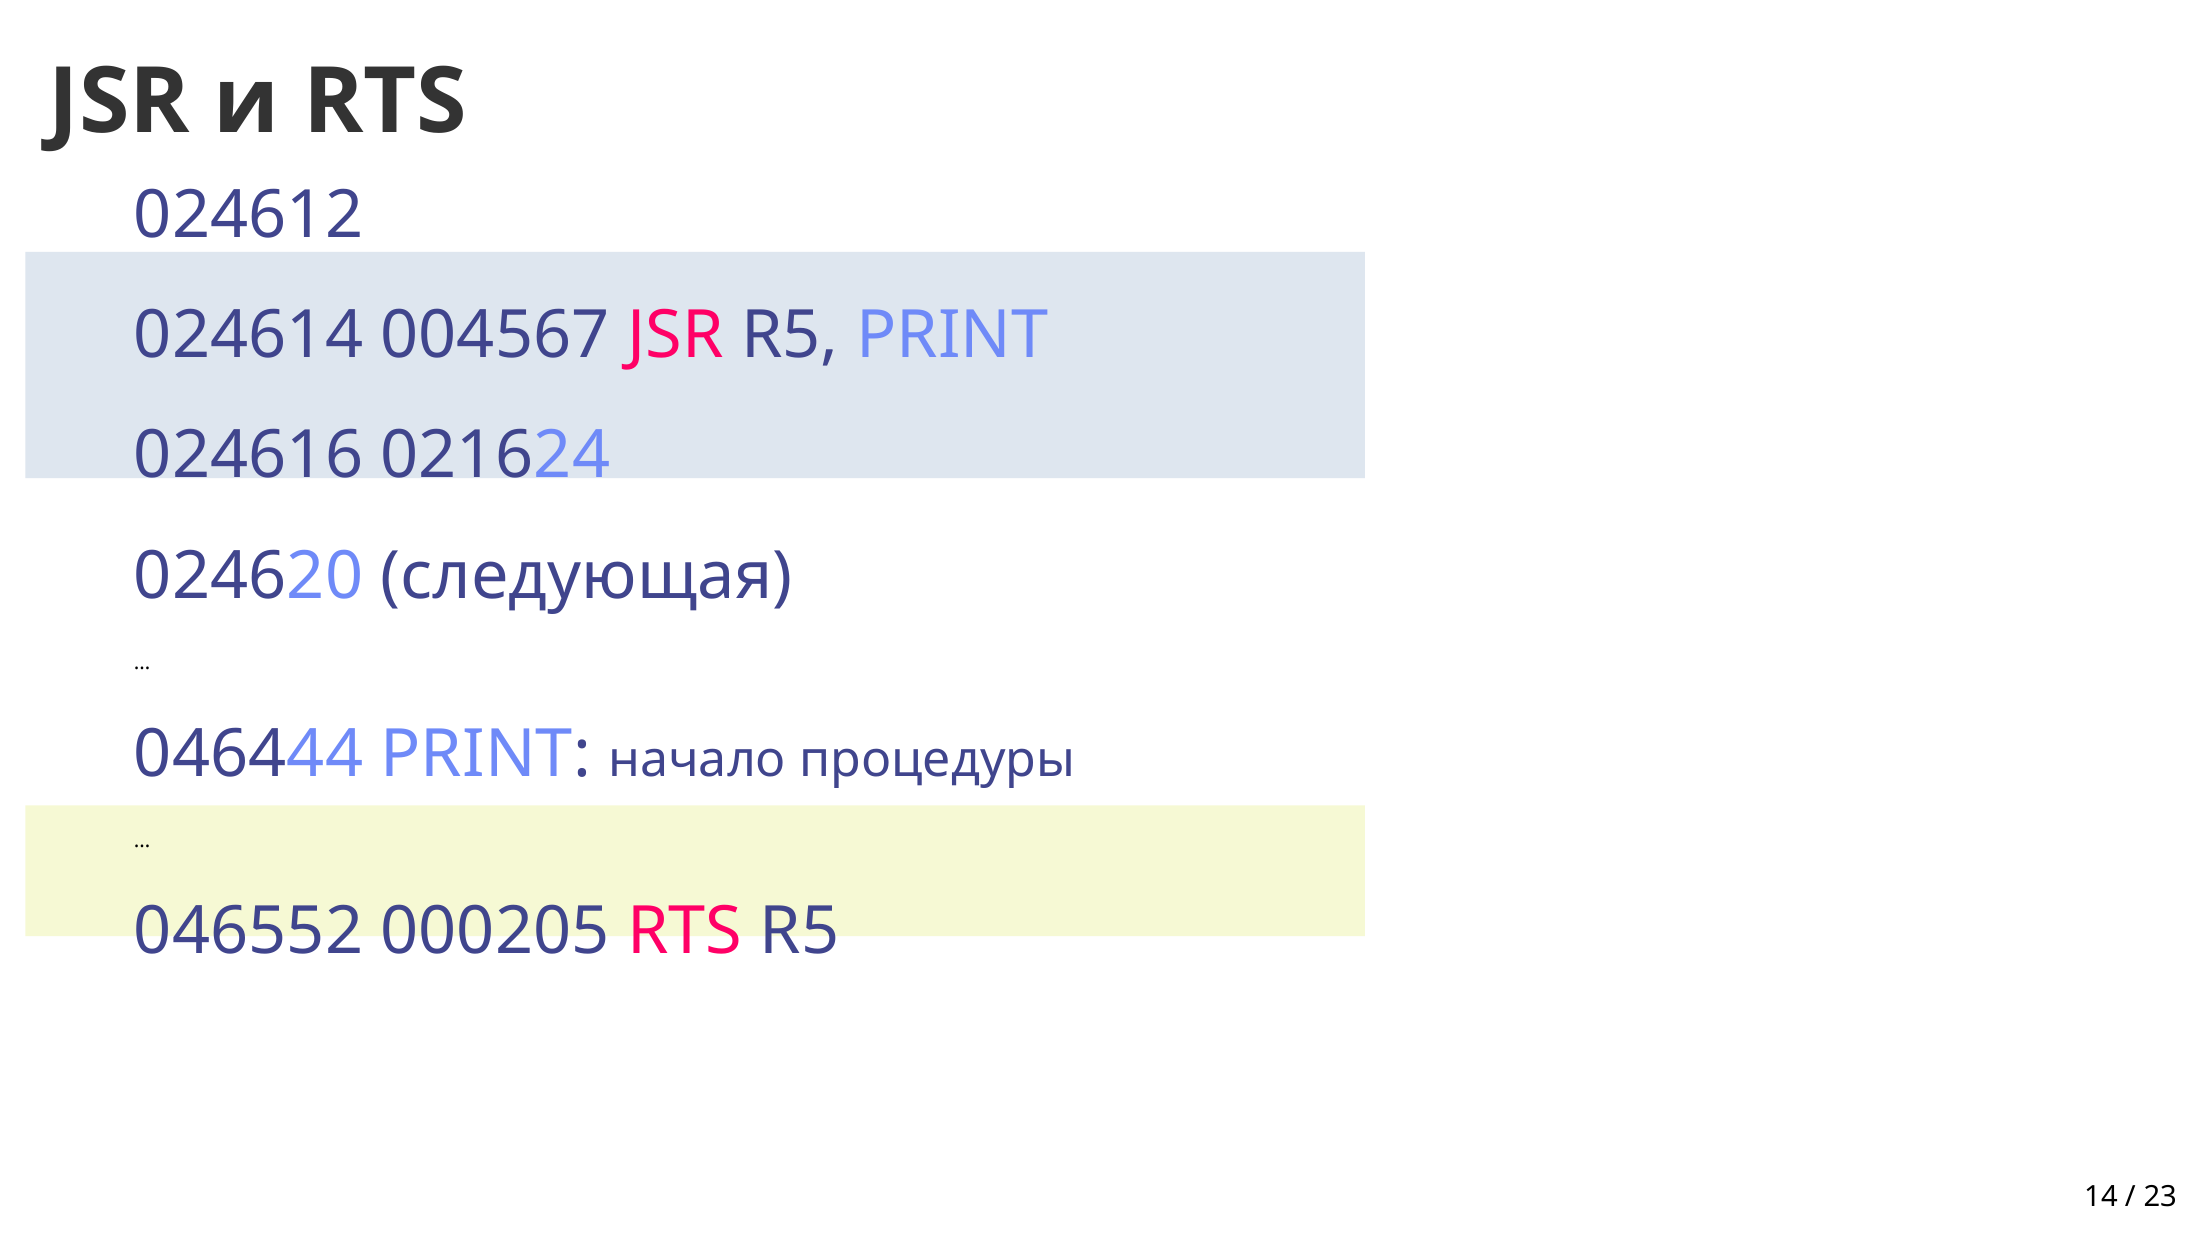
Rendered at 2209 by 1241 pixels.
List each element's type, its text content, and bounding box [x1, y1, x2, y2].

text_box [25, 251, 133, 479]
list 024612 024614 004567 JSR R5, PRINT 024616 021624 024620 (следующая) … 046444 PRINT: начало процедуры … 046552 000205 RTS R5 [133, 166, 1690, 1147]
title JSR и RTS [48, 34, 2174, 160]
text_box [25, 805, 133, 937]
